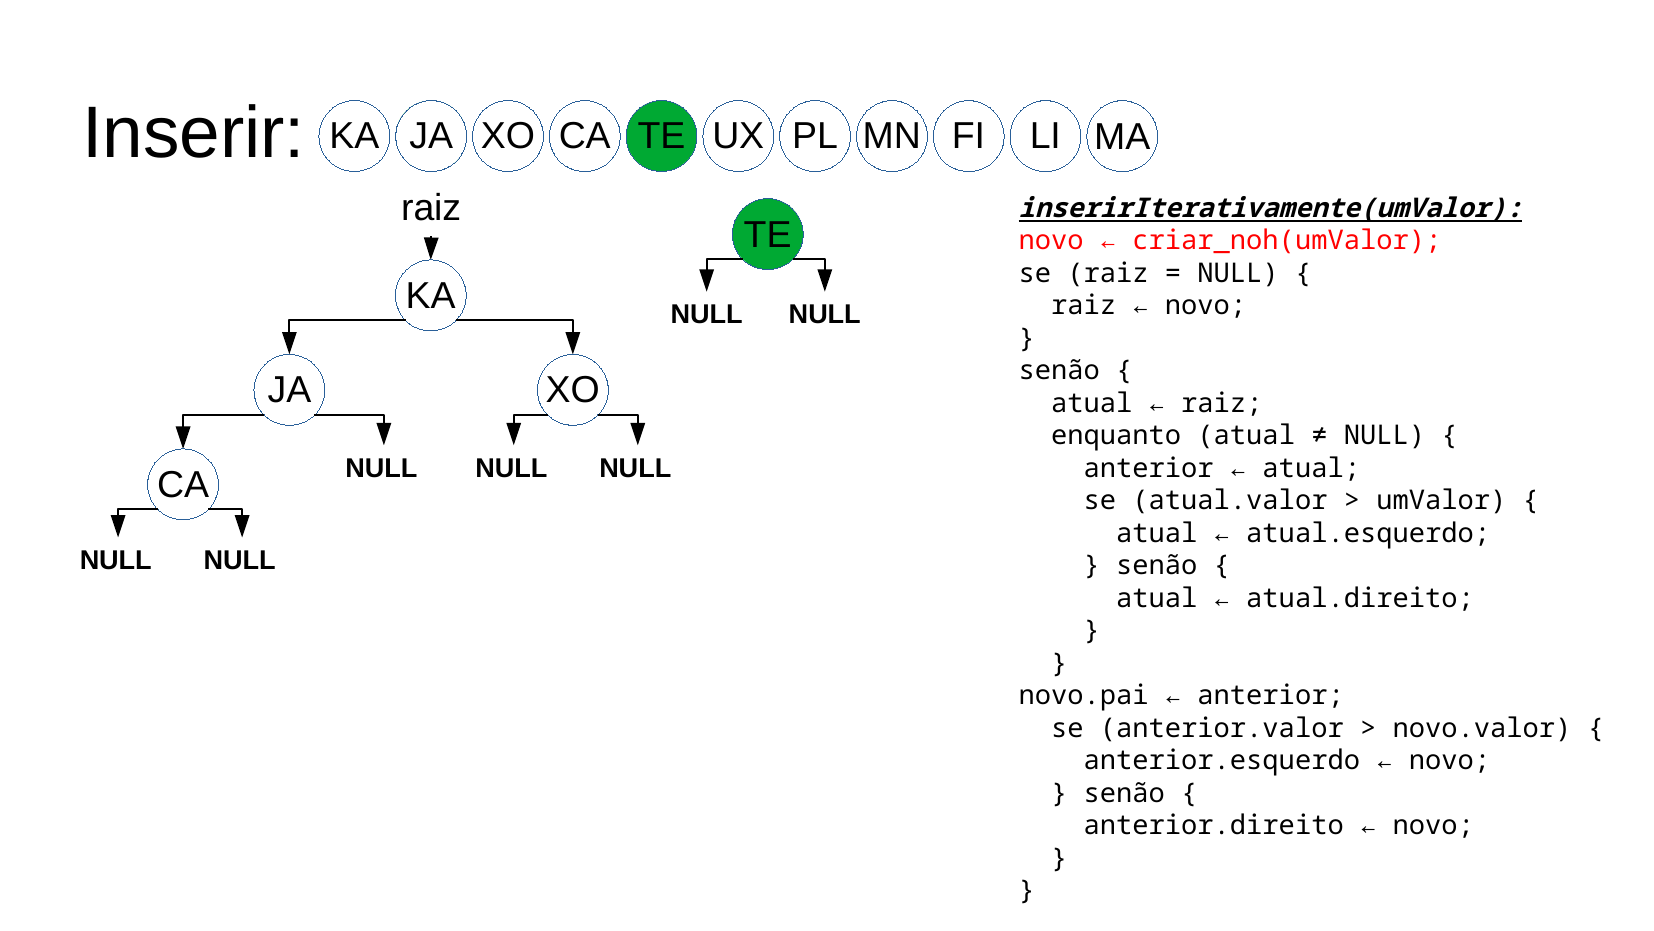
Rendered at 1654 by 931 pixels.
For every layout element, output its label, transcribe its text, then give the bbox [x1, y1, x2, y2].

text_box XO [472, 100, 544, 172]
text_box TE [732, 198, 804, 270]
text_box NULL [188, 537, 296, 583]
text_box NULL [64, 537, 172, 583]
text_box UX [702, 100, 769, 172]
text_box JA [253, 354, 325, 426]
text_box TE [626, 100, 697, 172]
text_box JA [395, 100, 467, 172]
text_box NULL [460, 445, 567, 491]
text_box KA [395, 259, 467, 331]
text_box NULL [584, 445, 691, 491]
text_box NULL [330, 445, 438, 491]
text_box [744, 118, 786, 206]
title Inserir: [82, 54, 1571, 211]
text_box CA [549, 100, 621, 172]
text_box FI [933, 100, 1005, 172]
text_box raiz [386, 179, 477, 237]
text_box MA [1086, 100, 1158, 172]
text_box NULL [655, 291, 758, 337]
text_box NULL [774, 291, 876, 337]
text_box MN [856, 100, 928, 172]
text_box PL [784, 100, 851, 172]
text_box LI [1010, 100, 1081, 172]
text_box CA [147, 448, 219, 520]
text_box XO [537, 354, 609, 426]
text_box KA [318, 100, 390, 172]
text_box inserirIterativamente(umValor): novo ← criar_noh(umValor); se (raiz = NULL) { raiz ← novo; } senão { atual ← raiz; enquanto (atual ≠ NULL) { anterior ← atual; se (atual.valor > umValor) { atual ← atual.esquerdo; } senão { atual ← atual.direito; } } novo.pai ← anterior; se (anterior.valor > novo.valor) { anterior.esquerdo ← novo; } senão { anterior.direito ← novo; } } [1003, 182, 1654, 931]
